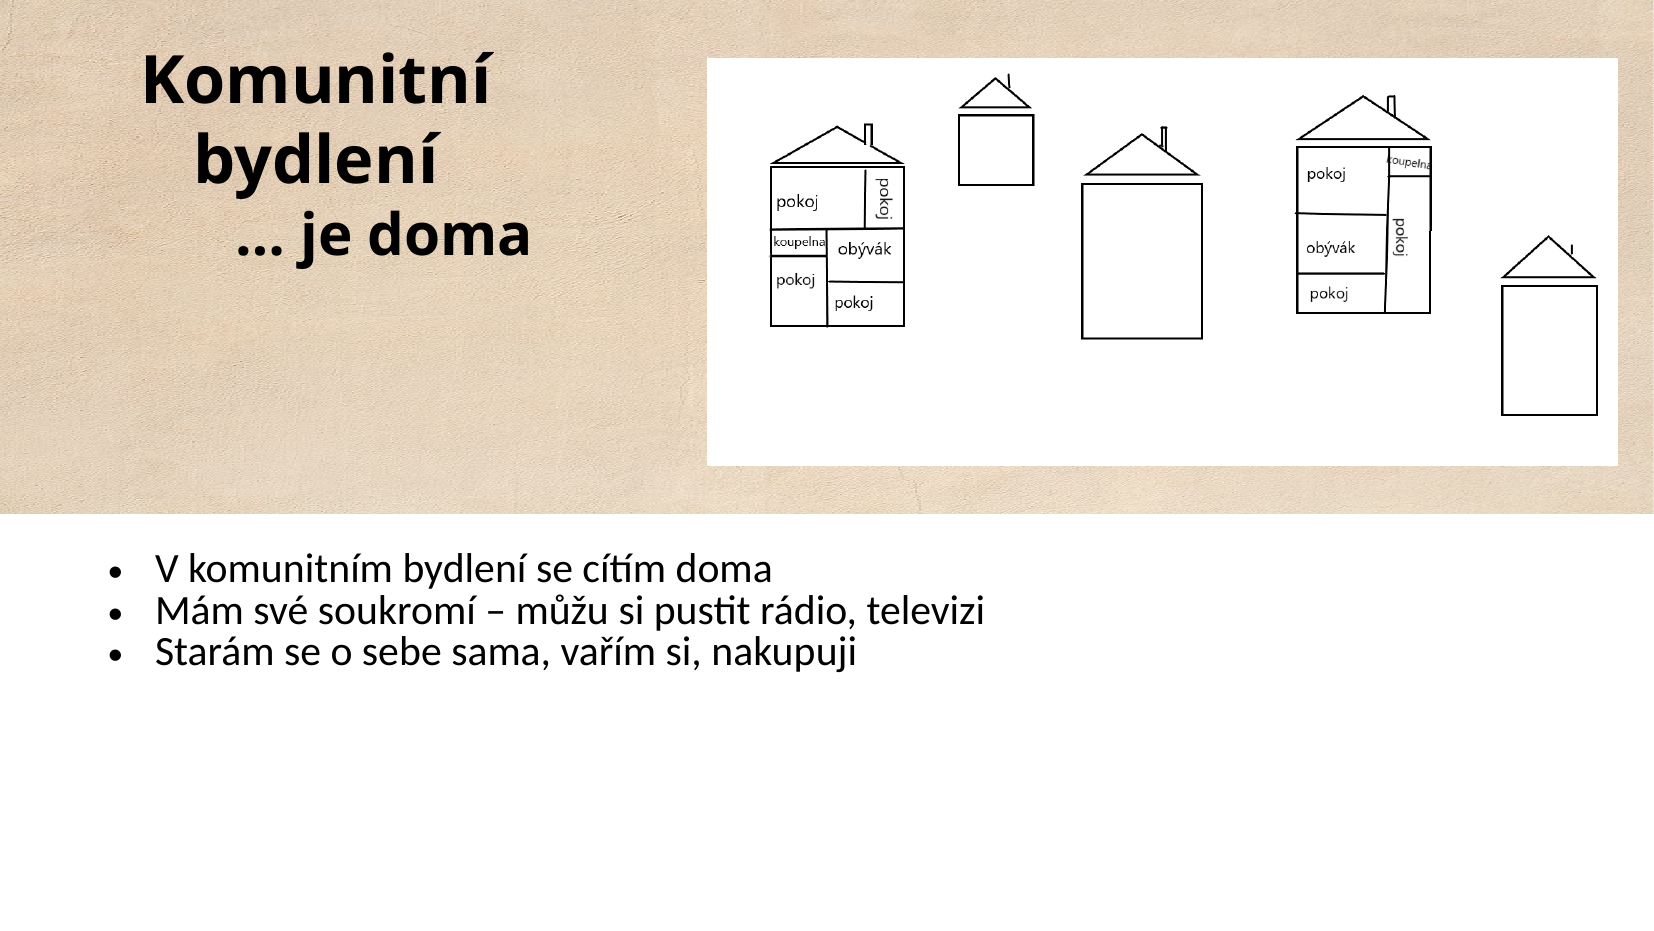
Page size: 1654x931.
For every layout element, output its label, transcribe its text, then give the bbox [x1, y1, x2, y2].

title Komunitní bydlení … je doma [11, 0, 621, 306]
text_box V komunitním bydlení se cítím doma Mám své soukromí – můžu si pustit rádio, televizi Starám se o sebe sama, vařím si, nakupuji [93, 543, 1561, 931]
picture [0, 0, 1654, 514]
